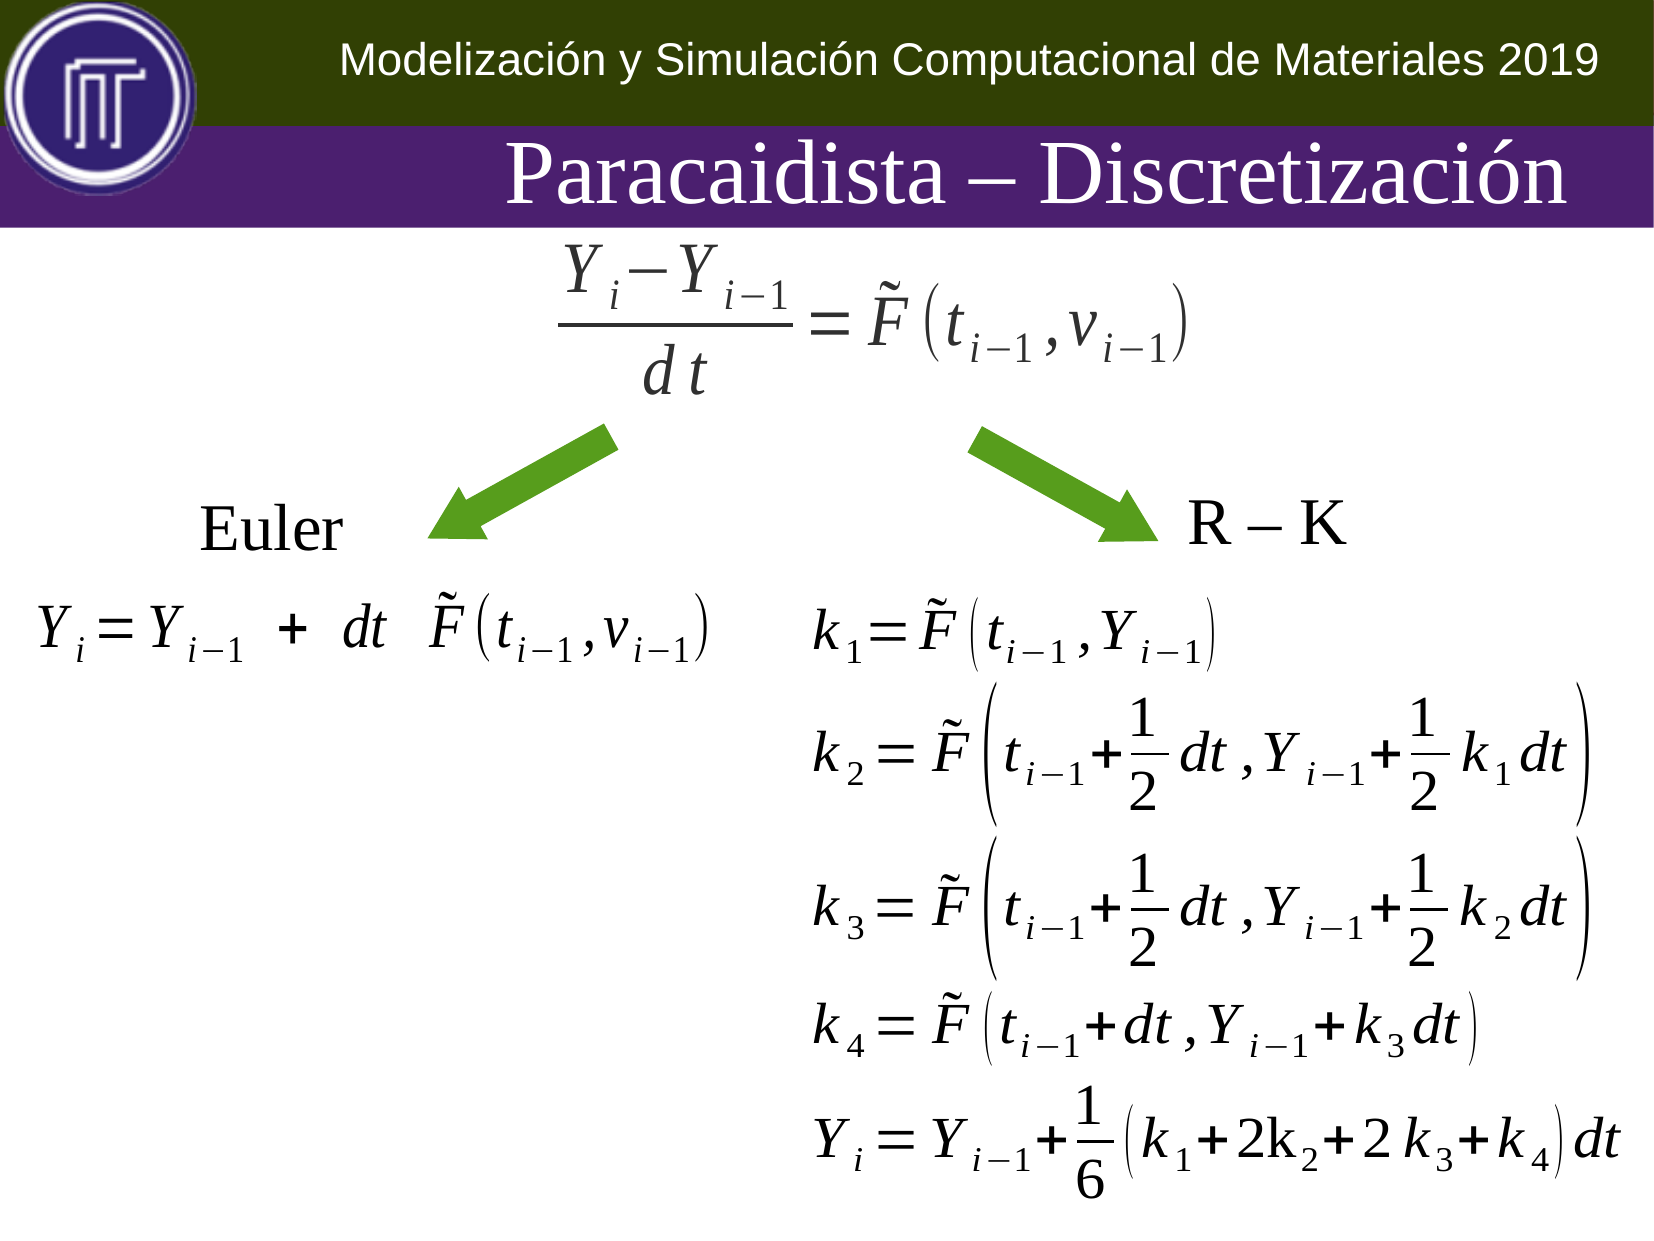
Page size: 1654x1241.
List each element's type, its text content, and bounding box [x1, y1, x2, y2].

chart [804, 593, 1631, 1210]
text_box Paracaidista – Discretización [489, 64, 1654, 282]
text_box R – K [1172, 477, 1398, 567]
text_box [967, 426, 1159, 542]
chart [29, 589, 718, 671]
text_box [427, 423, 619, 540]
picture [2, 0, 197, 196]
chart [549, 282, 1198, 411]
text_box Euler [184, 483, 410, 573]
